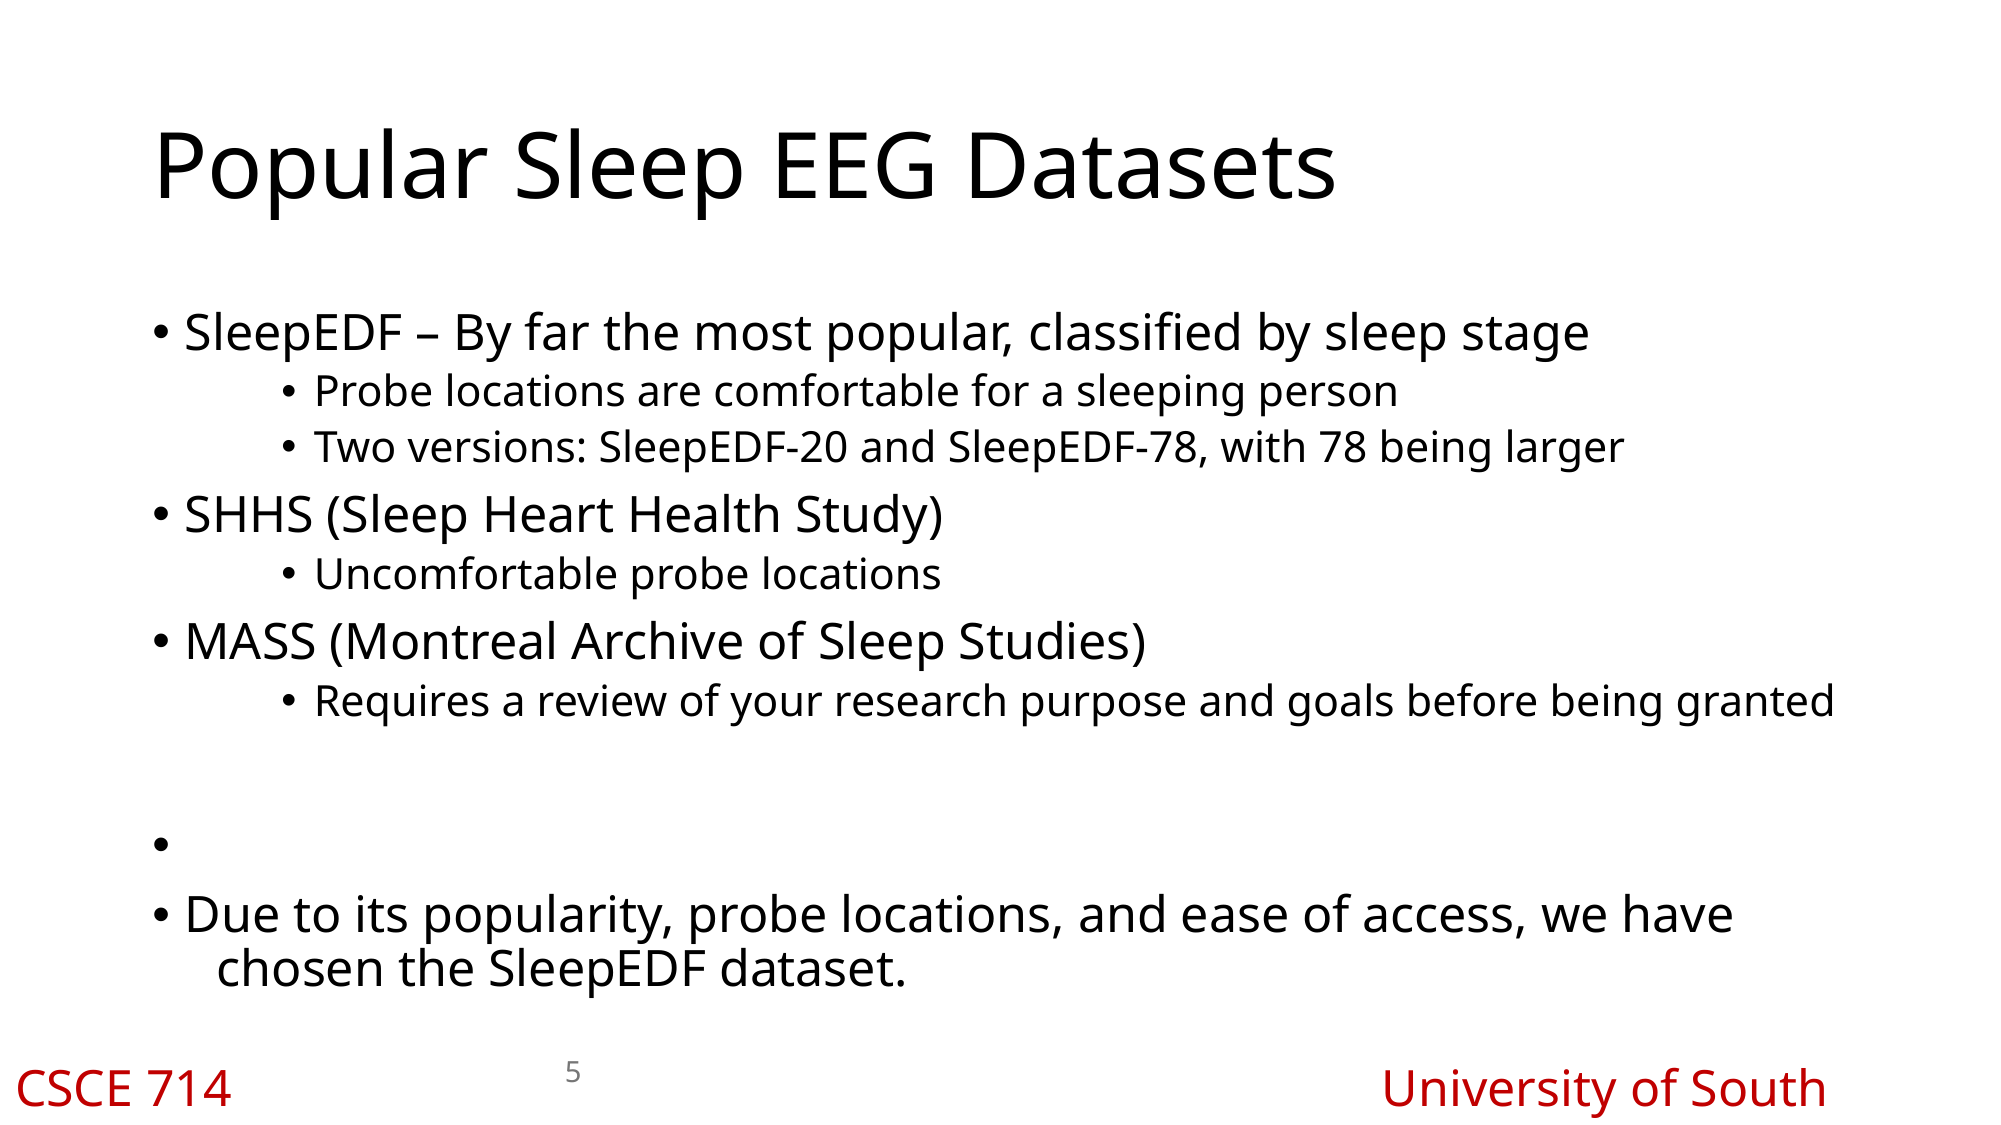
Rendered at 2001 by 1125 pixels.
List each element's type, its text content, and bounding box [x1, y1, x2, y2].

text_box University of South Carolina [1366, 1049, 2000, 1125]
slide_number 5 [549, 1042, 1000, 1103]
list SleepEDF – By far the most popular, classified by sleep stage Probe locations are comfortable for a sleeping person Two versions: SleepEDF-20 and SleepEDF-78, with 78 being larger SHHS (Sleep Heart Health Study) Uncomfortable probe locations MASS (Montreal Archive of Sleep Studies) Requires a review of your research purpose and goals before being granted Due to its popularity, probe locations, and ease of access, we have chosen the SleepEDF dataset. [137, 299, 1863, 1014]
text_box CSCE 714 [0, 1049, 249, 1125]
title Popular Sleep EEG Datasets [137, 59, 1863, 278]
